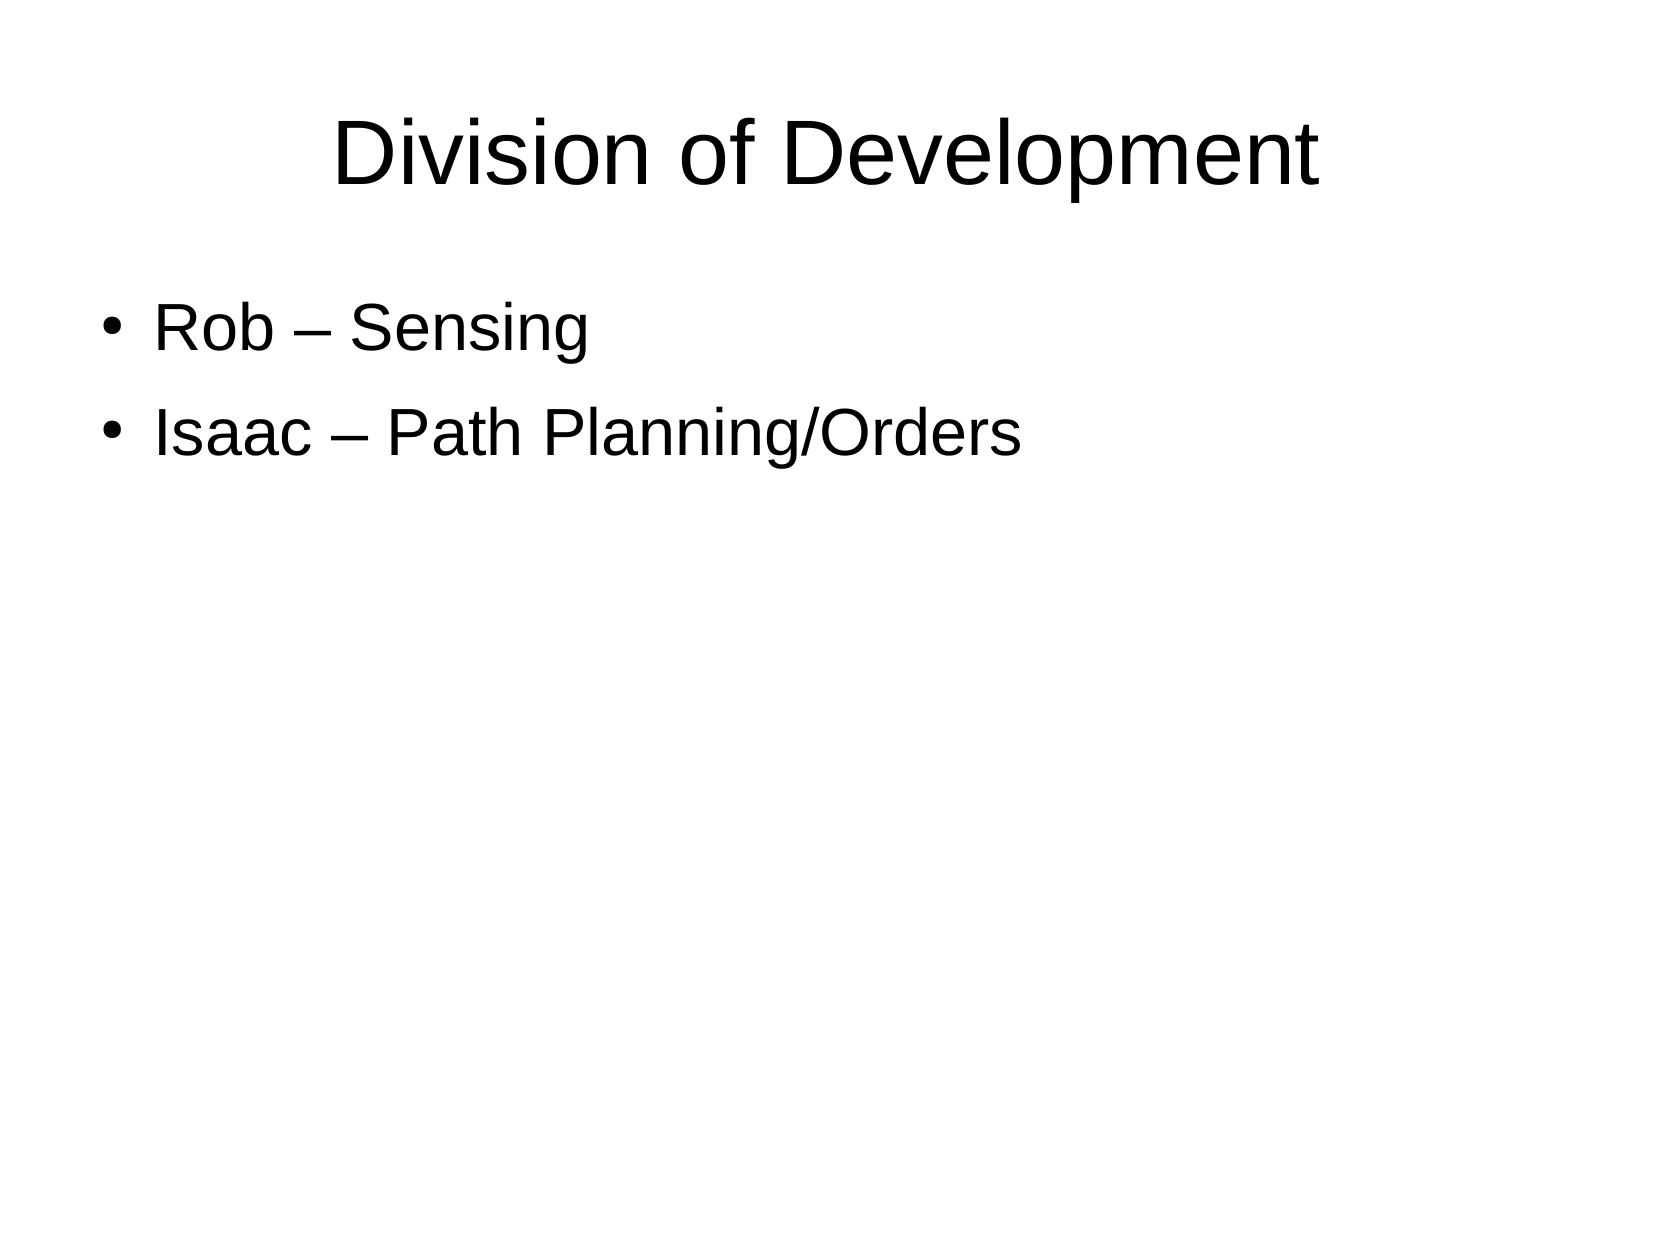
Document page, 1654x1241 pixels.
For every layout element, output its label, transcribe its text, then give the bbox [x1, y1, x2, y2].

list Rob – Sensing Isaac – Path Planning/Orders [82, 290, 1571, 1109]
title Division of Development [82, 56, 1571, 250]
